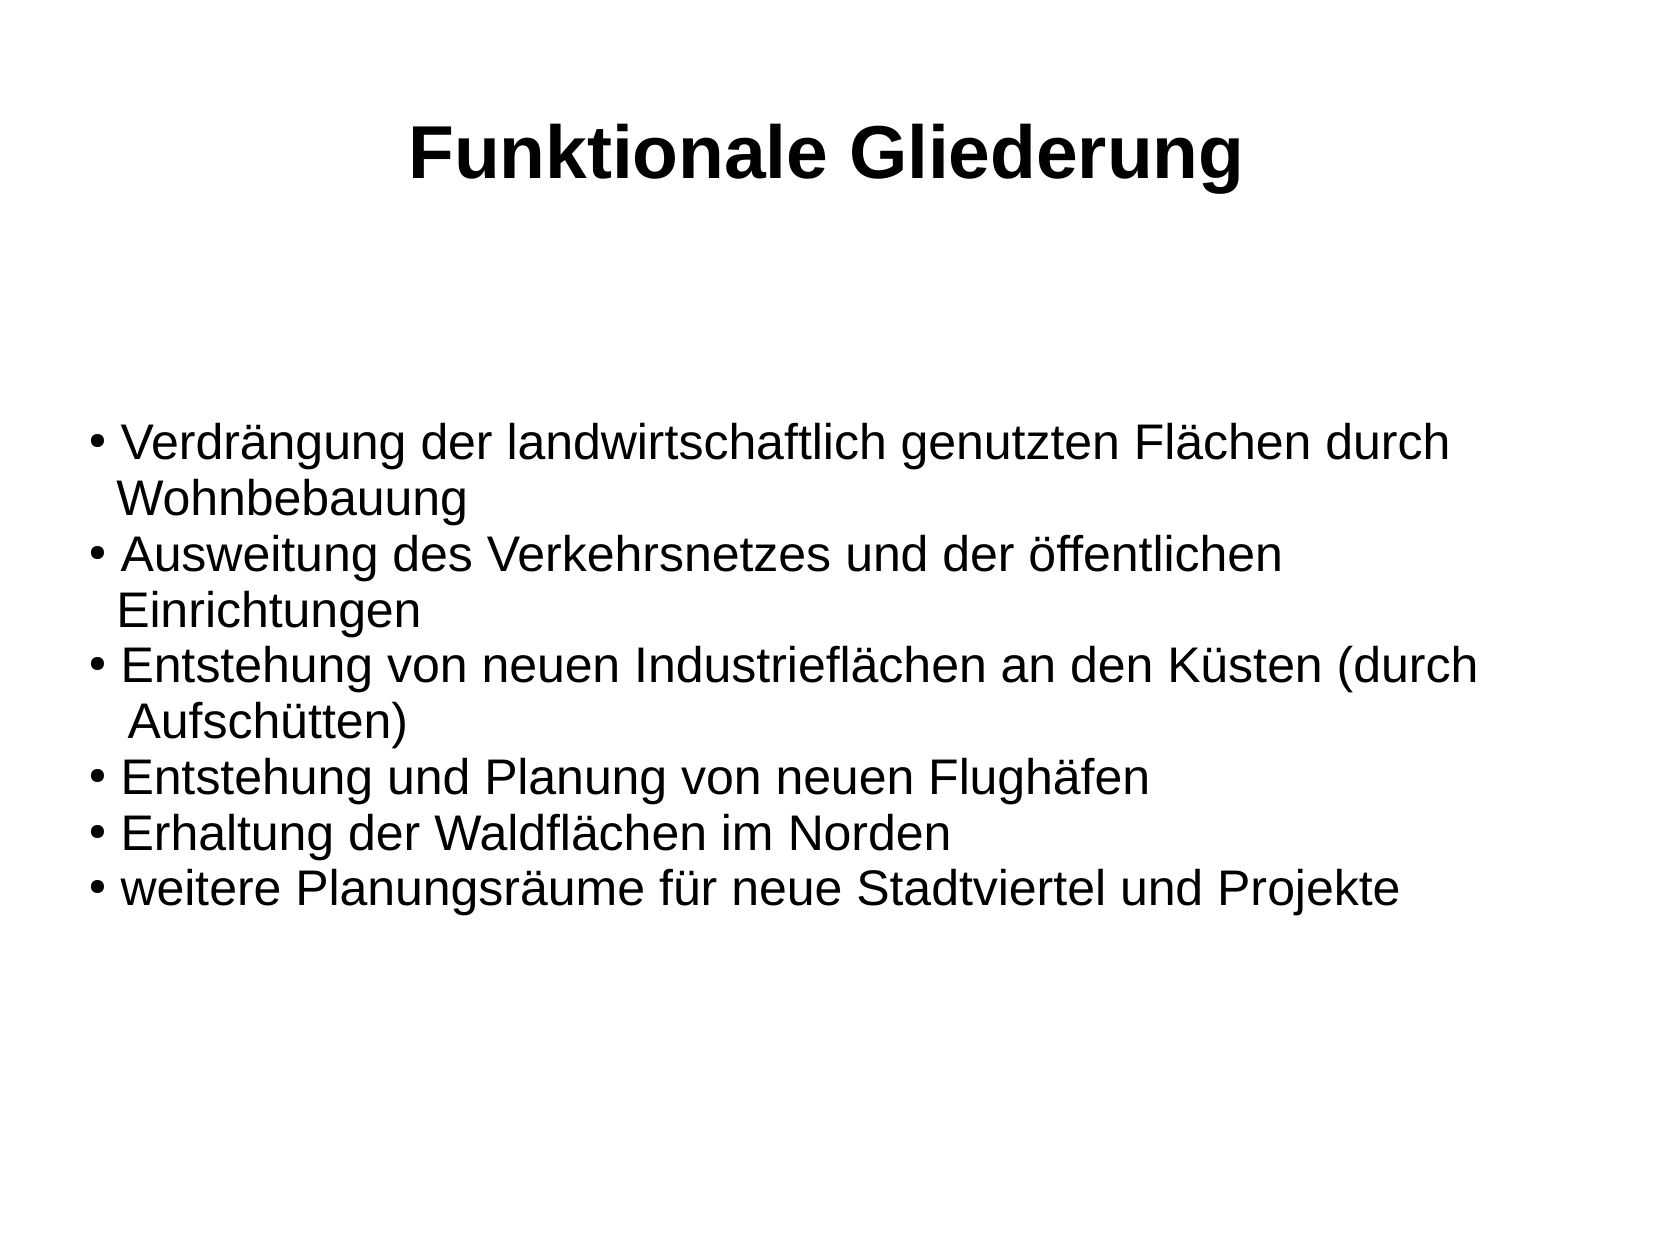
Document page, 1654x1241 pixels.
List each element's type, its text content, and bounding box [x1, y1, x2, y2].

list Verdrängung der landwirtschaftlich genutzten Flächen durch Wohnbebauung Ausweitung des Verkehrsnetzes und der öffentlichen Einrichtungen Entstehung von neuen Industrieflächen an den Küsten (durch Aufschütten) Entstehung und Planung von neuen Flughäfen Erhaltung der Waldflächen im Norden weitere Planungsräume für neue Stadtviertel und Projekte [70, 414, 1560, 1134]
title Funktionale Gliederung [82, 49, 1571, 257]
